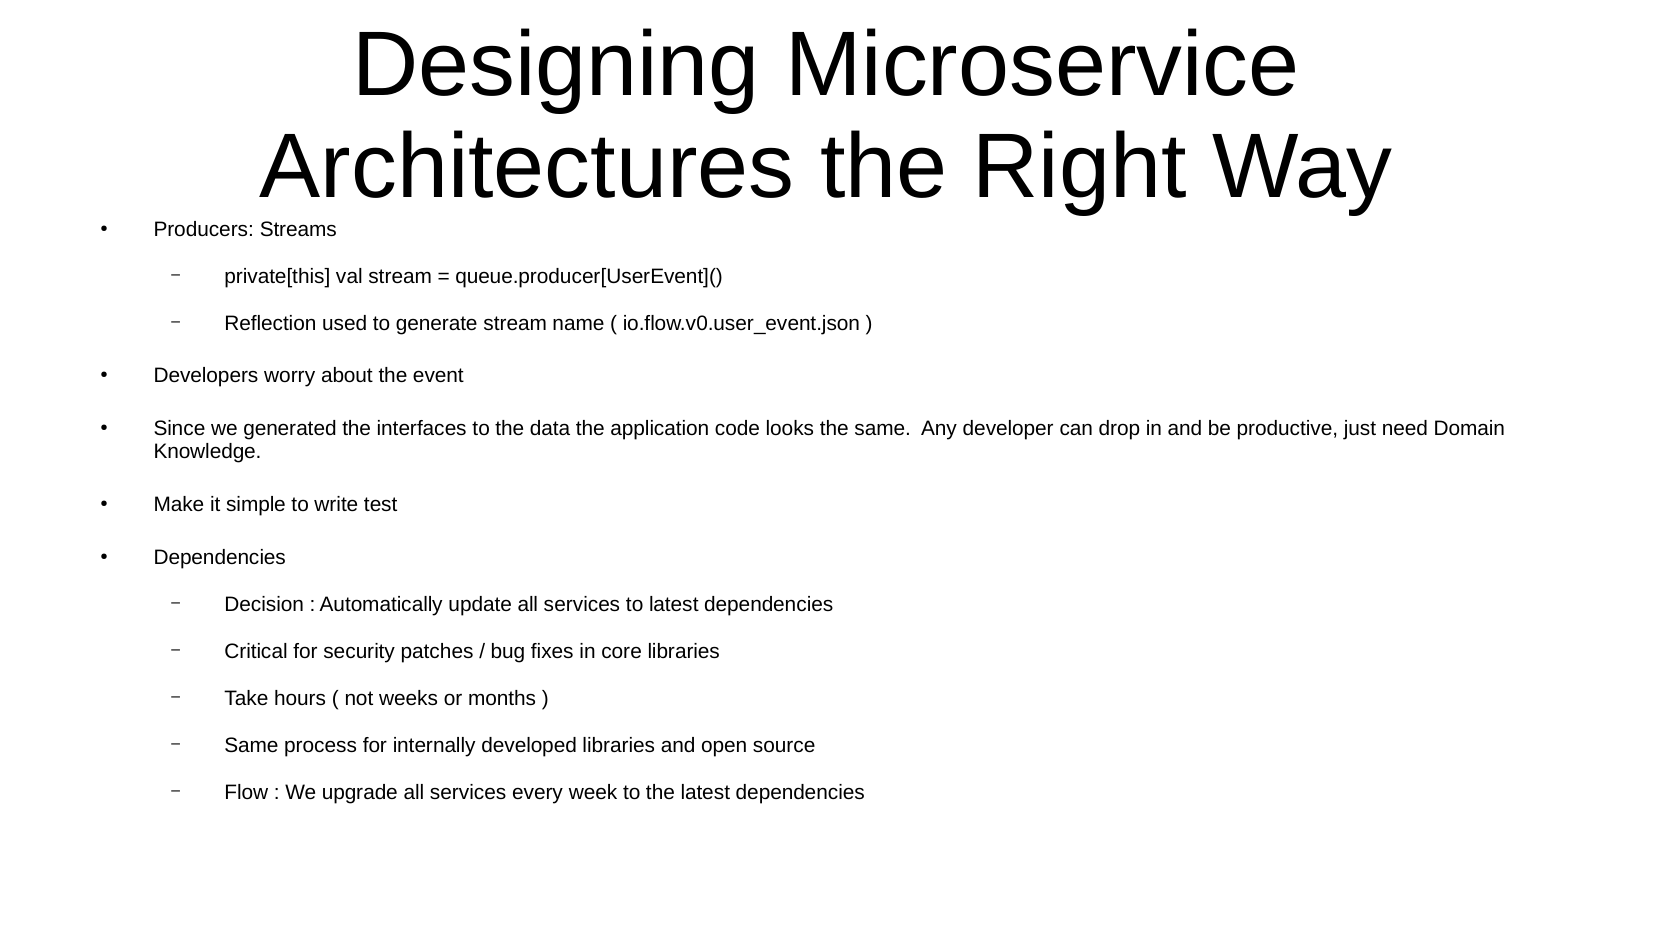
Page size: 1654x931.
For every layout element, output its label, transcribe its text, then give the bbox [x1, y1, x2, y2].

list Producers: Streams private[this] val stream = queue.producer[UserEvent]() Reflection used to generate stream name ( io.flow.v0.user_event.json ) Developers worry about the event Since we generated the interfaces to the data the application code looks the same. Any developer can drop in and be productive, just need Domain Knowledge. Make it simple to write test Dependencies Decision : Automatically update all services to latest dependencies Critical for security patches / bug fixes in core libraries Take hours ( not weeks or months ) Same process for internally developed libraries and open source Flow : We upgrade all services every week to the latest dependencies [82, 217, 1571, 901]
title Designing Microservice Architectures the Right Way [82, 12, 1571, 217]
